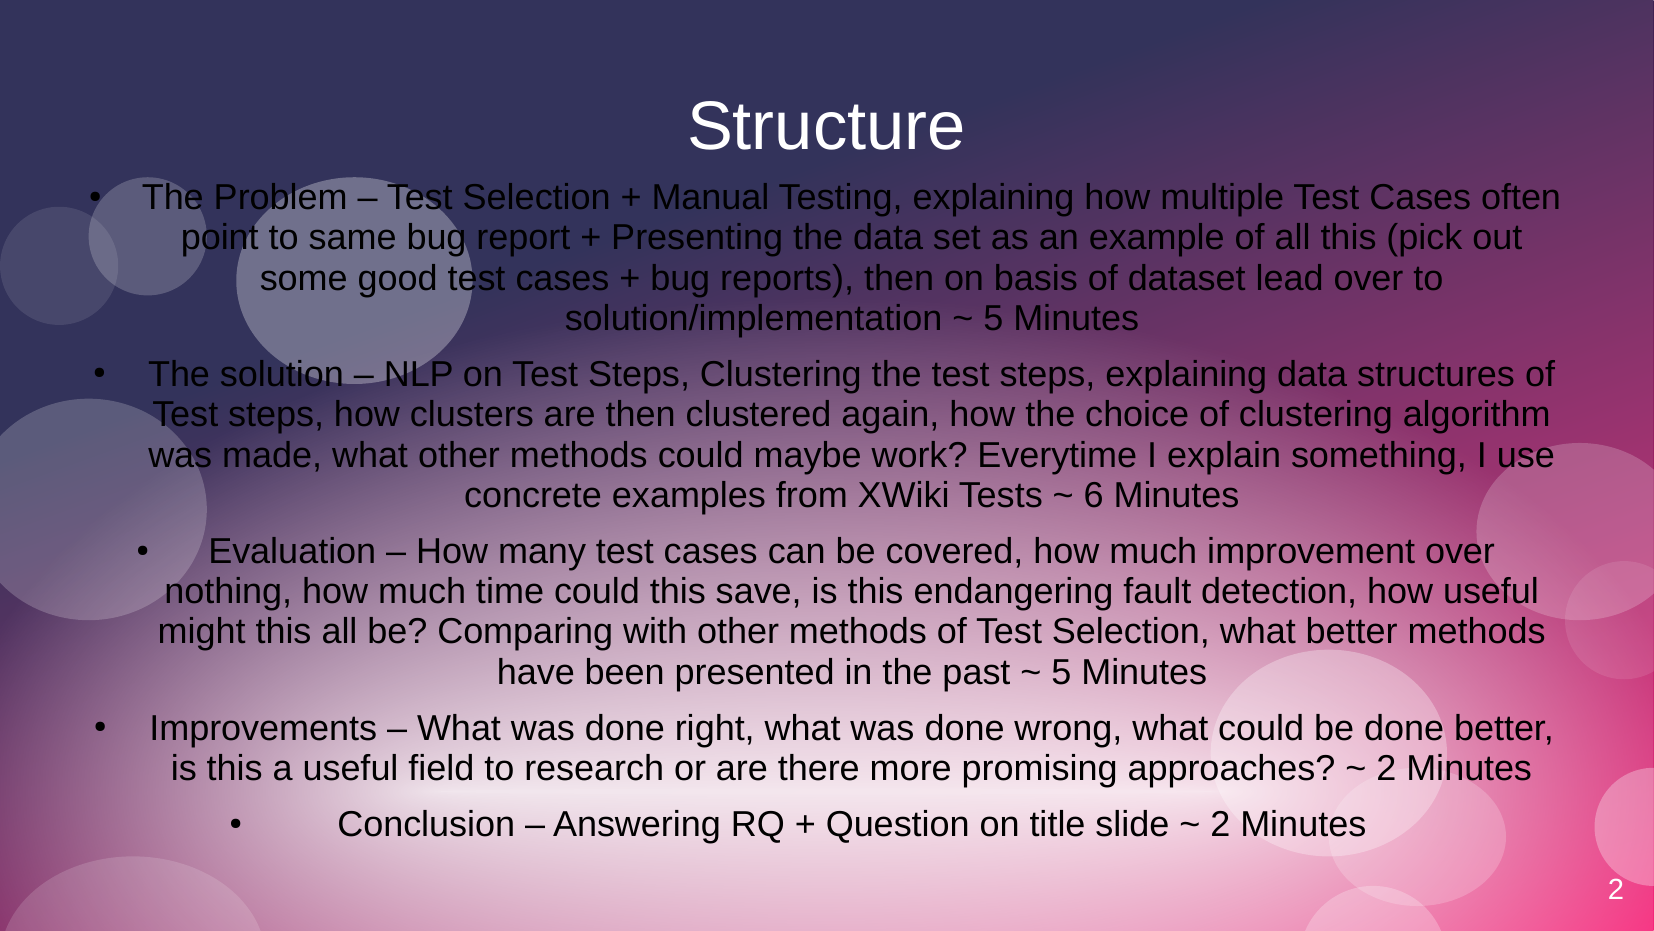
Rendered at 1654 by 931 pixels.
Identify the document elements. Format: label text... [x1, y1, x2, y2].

list The Problem – Test Selection + Manual Testing, explaining how multiple Test Cases often point to same bug report + Presenting the data set as an example of all this (pick out some good test cases + bug reports), then on basis of dataset lead over to solution/implementation ~ 5 Minutes The solution – NLP on Test Steps, Clustering the test steps, explaining data structures of Test steps, how clusters are then clustered again, how the choice of clustering algorithm was made, what other methods could maybe work? Everytime I explain something, I use concrete examples from XWiki Tests ~ 6 Minutes Evaluation – How many test cases can be covered, how much improvement over nothing, how much time could this save, is this endangering fault detection, how useful might this all be? Comparing with other methods of Test Selection, what better methods have been presented in the past ~ 5 Minutes Improvements – What was done right, what was done wrong, what could be done better, is this a useful field to research or are there more promising approaches? ~ 2 Minutes Conclusion – Answering RQ + Question on title slide ~ 2 Minutes [88, 177, 1565, 886]
title Structure [88, 44, 1565, 177]
